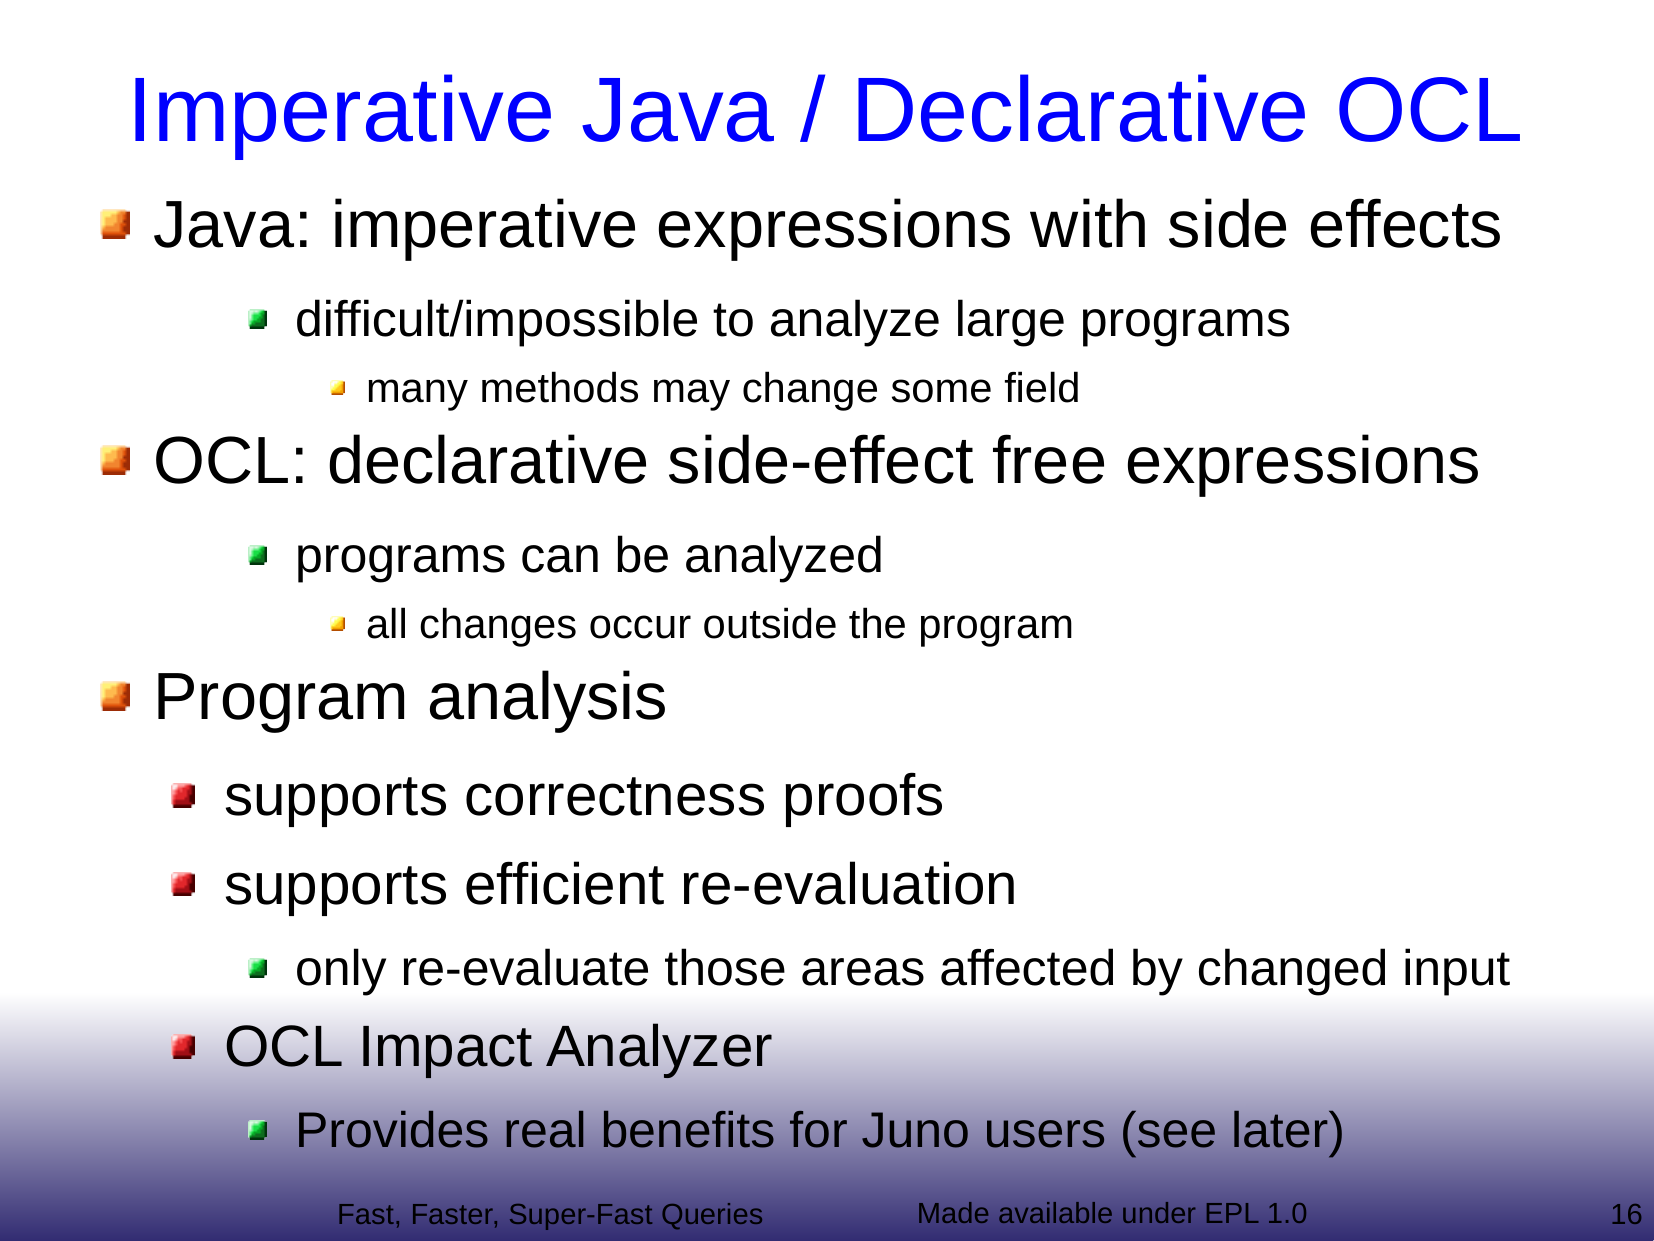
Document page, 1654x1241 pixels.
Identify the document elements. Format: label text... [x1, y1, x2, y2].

list Java: imperative expressions with side effects difficult/impossible to analyze large programs many methods may change some field OCL: declarative side-effect free expressions programs can be analyzed all changes occur outside the program Program analysis supports correctness proofs supports efficient re-evaluation only re-evaluate those areas affected by changed input OCL Impact Analyzer Provides real benefits for Juno users (see later) [82, 186, 1571, 1158]
title Imperative Java / Declarative OCL [82, 49, 1571, 170]
